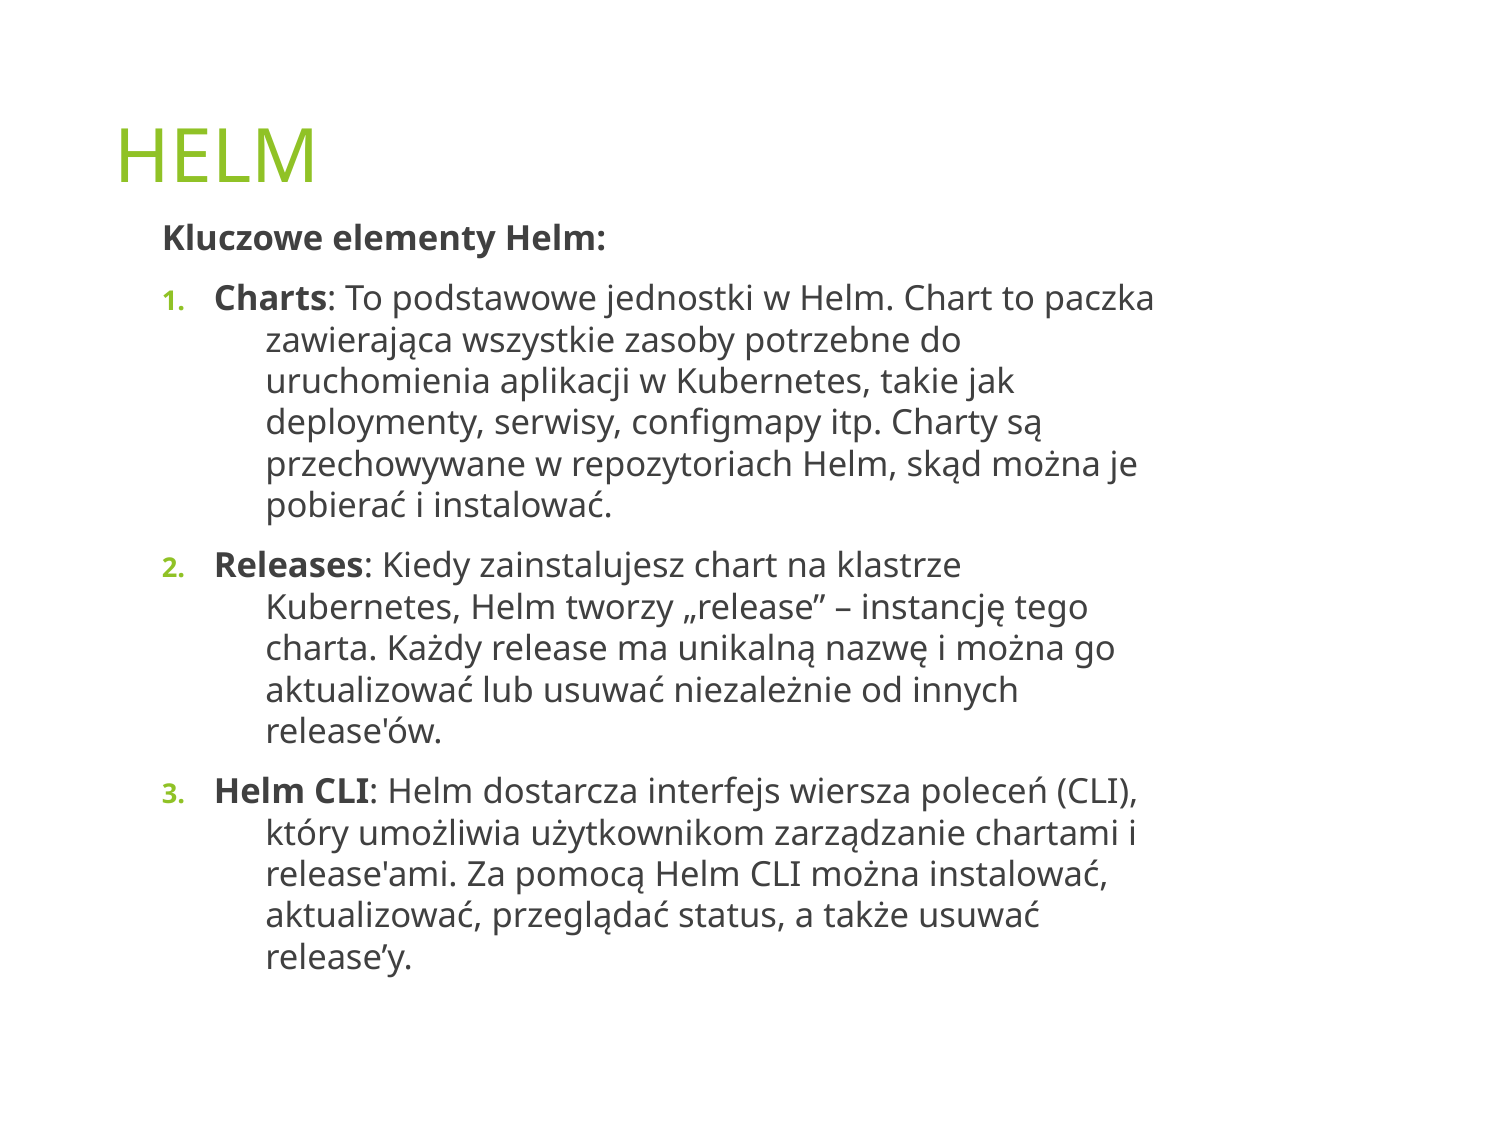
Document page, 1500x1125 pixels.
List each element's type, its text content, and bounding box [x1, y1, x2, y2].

title HELM [99, 99, 1142, 317]
list Kluczowe elementy Helm: Charts: To podstawowe jednostki w Helm. Chart to paczka zawierająca wszystkie zasoby potrzebne do uruchomienia aplikacji w Kubernetes, takie jak deploymenty, serwisy, configmapy itp. Charty są przechowywane w repozytoriach Helm, skąd można je pobierać i instalować. Releases: Kiedy zainstalujesz chart na klastrze Kubernetes, Helm tworzy „release” – instancję tego charta. Każdy release ma unikalną nazwę i można go aktualizować lub usuwać niezależnie od innych release'ów. Helm CLI: Helm dostarcza interfejs wiersza poleceń (CLI), który umożliwia użytkownikom zarządzanie chartami i release'ami. Za pomocą Helm CLI można instalować, aktualizować, przeglądać status, a także usuwać release’y. [146, 208, 1174, 989]
